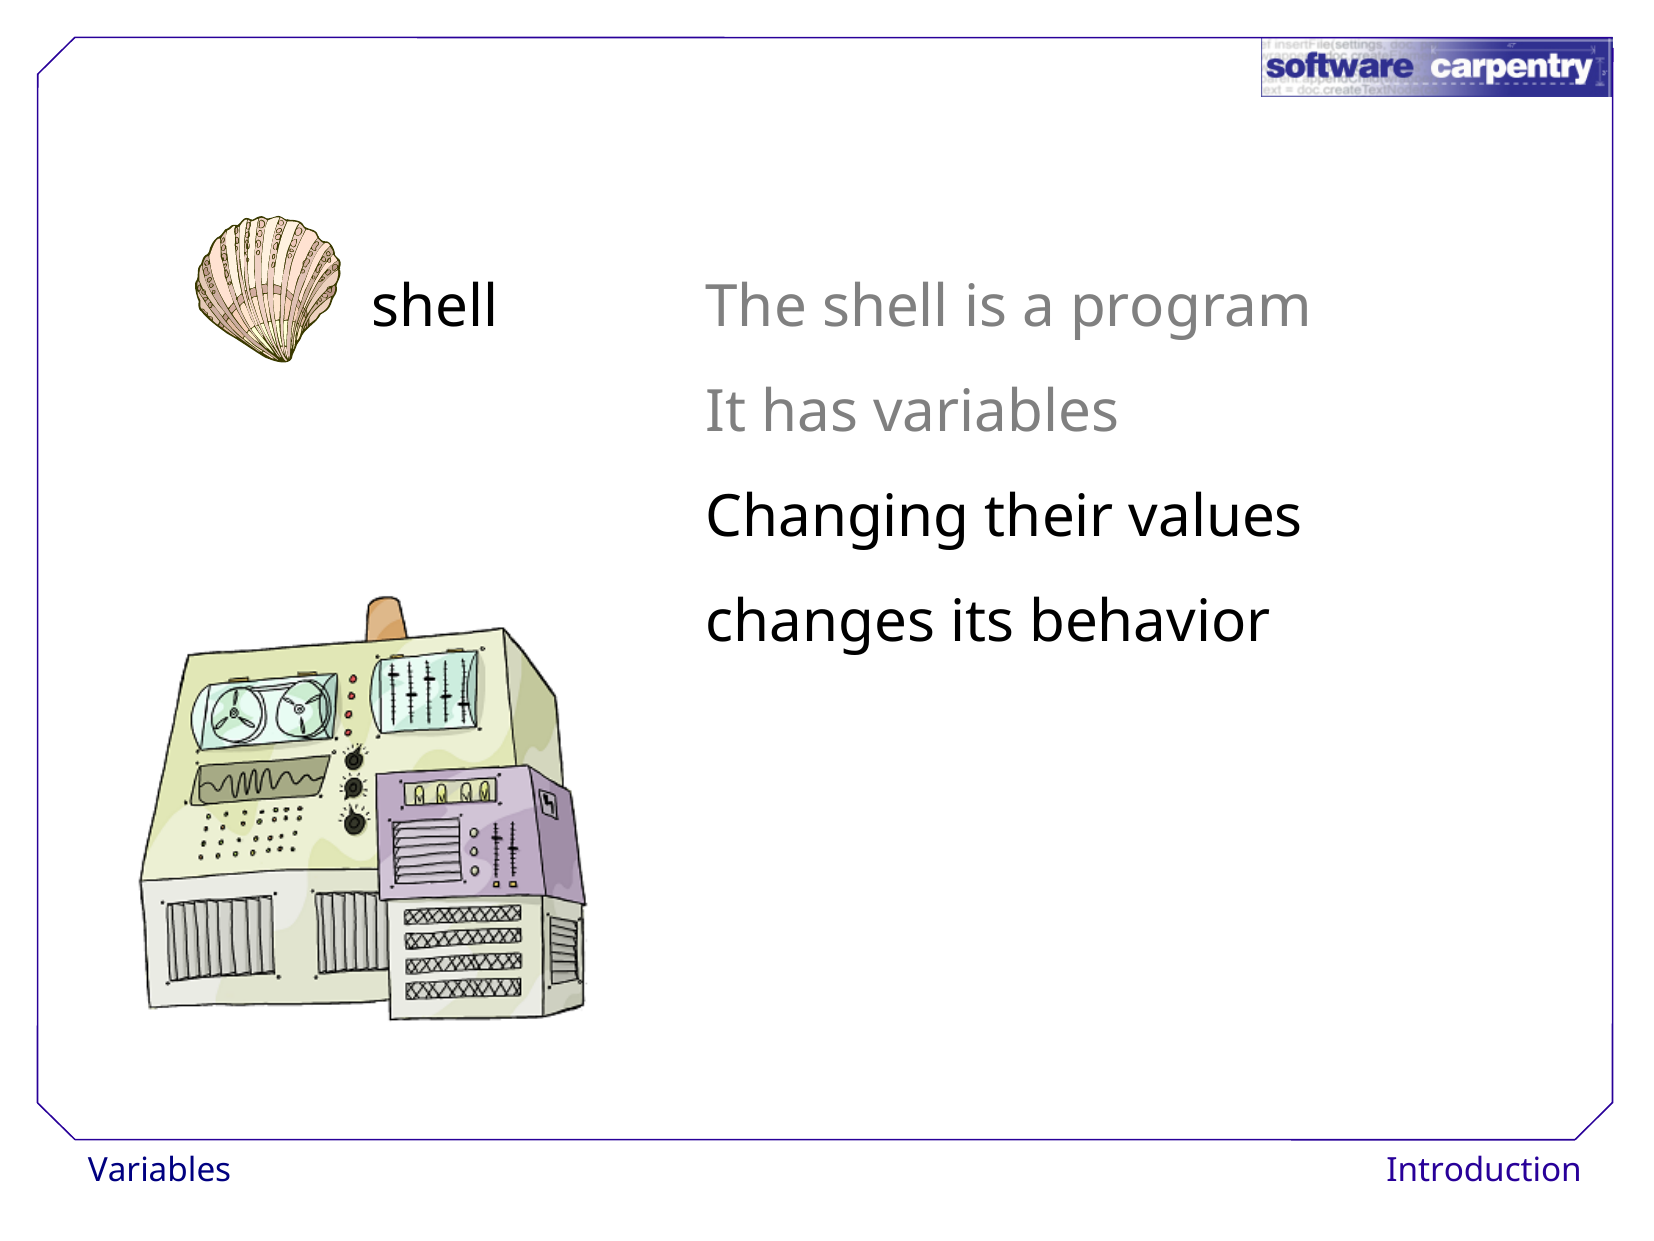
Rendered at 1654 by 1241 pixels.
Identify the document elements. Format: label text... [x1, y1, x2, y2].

text_box shell [343, 225, 588, 347]
picture [89, 548, 647, 1055]
text_box The shell is a program It has variables Changing their values changes its behavior [690, 225, 1478, 661]
picture [1261, 39, 1613, 97]
picture [193, 213, 343, 367]
